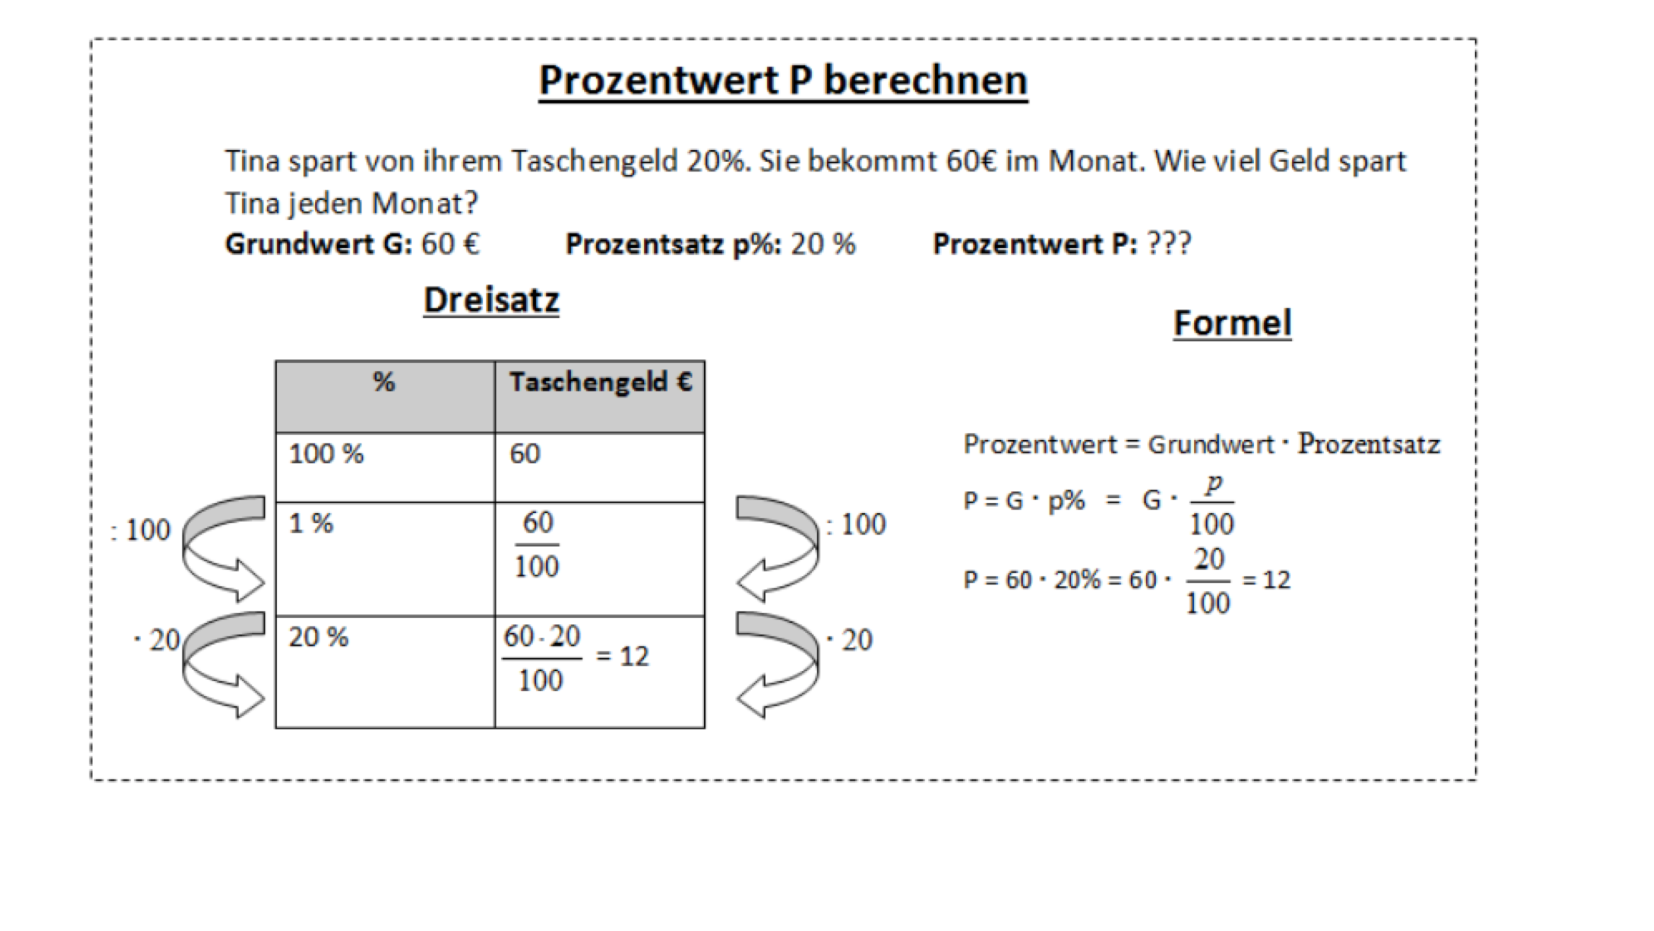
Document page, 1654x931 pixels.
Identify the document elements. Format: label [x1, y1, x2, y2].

picture [80, 26, 1490, 796]
